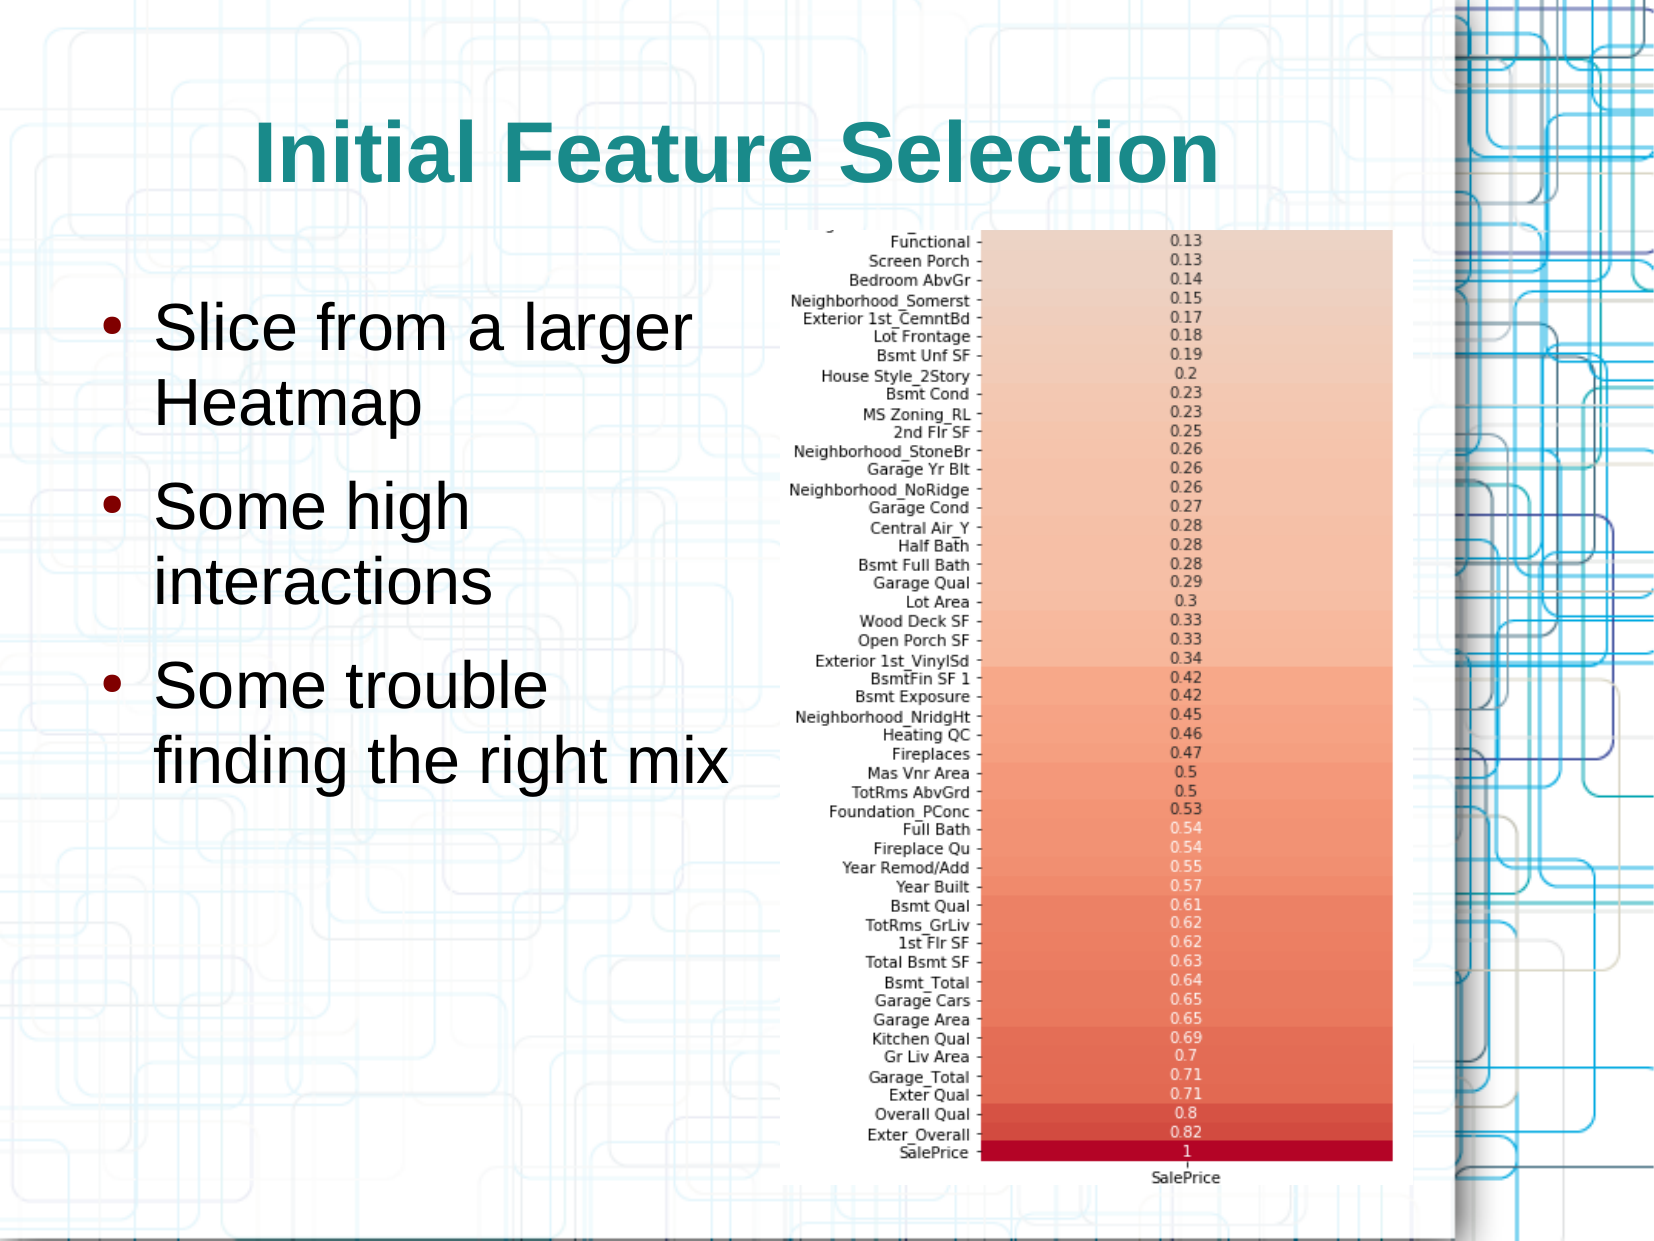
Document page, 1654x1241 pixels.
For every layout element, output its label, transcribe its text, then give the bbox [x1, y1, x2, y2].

picture [0, 0, 1654, 1241]
list Slice from a larger Heatmap Some high interactions Some trouble finding the right mix [82, 290, 734, 1109]
title Initial Feature Selection [59, 49, 1418, 257]
